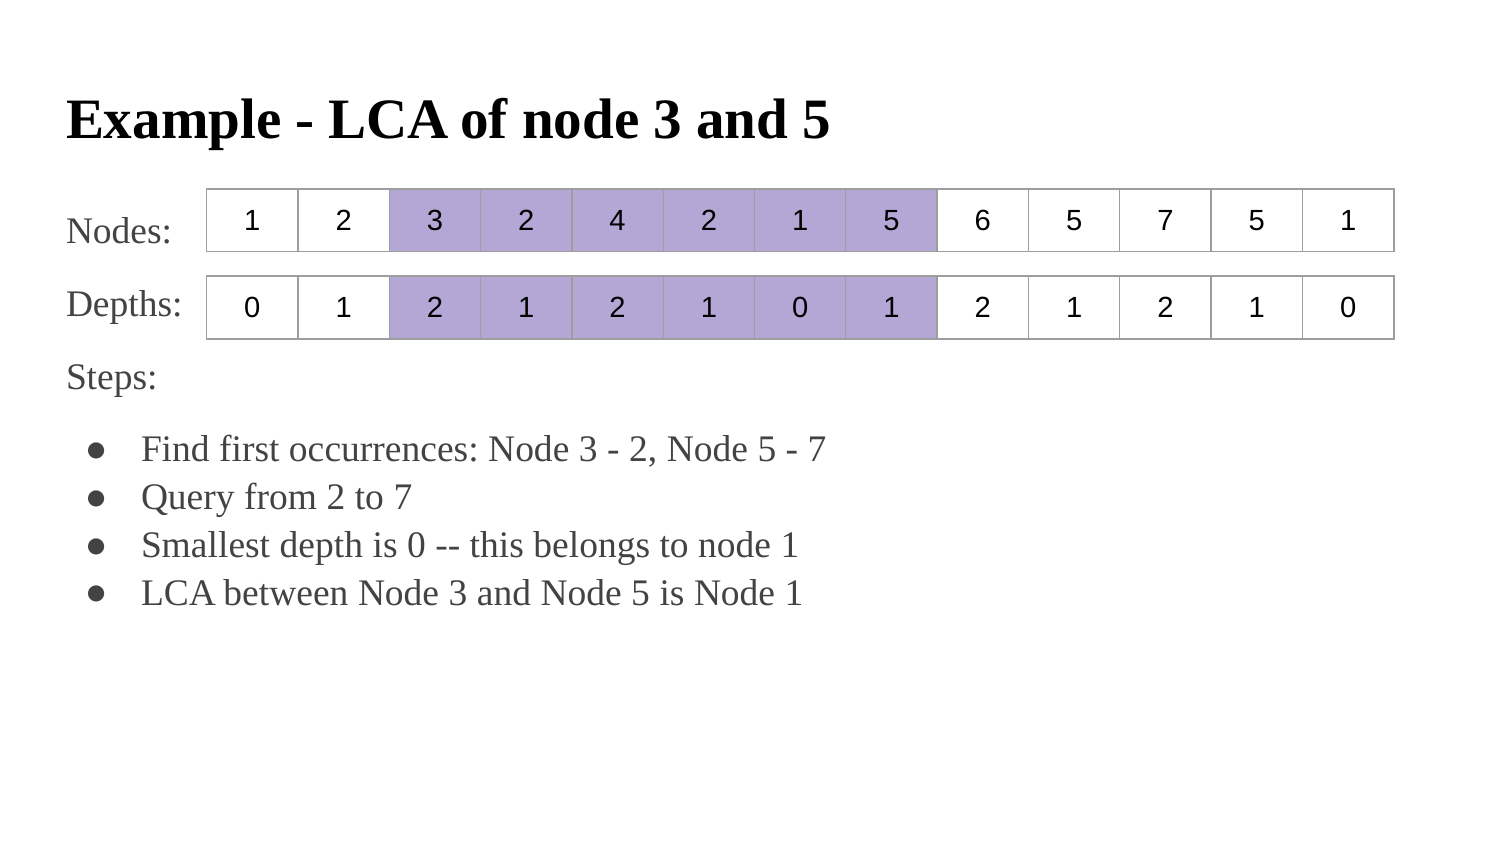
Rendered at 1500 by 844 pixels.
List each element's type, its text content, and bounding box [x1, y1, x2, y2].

table_header 0 [207, 277, 297, 338]
table_header 1 [755, 190, 845, 251]
table_header 1 [664, 277, 754, 338]
table_header 5 [1212, 190, 1302, 251]
table_header 2 [481, 190, 571, 251]
table_header 1 [1303, 190, 1393, 251]
table_header 3 [390, 190, 480, 251]
table_header 2 [299, 190, 389, 251]
table_header 1 [1029, 277, 1119, 338]
table_header 6 [938, 190, 1028, 251]
list Nodes: Depths: Steps: Find first occurrences: Node 3 - 2, Node 5 - 7 Query from 2 to 7 Smallest depth is 0 -- this belongs to node 1 LCA between Node 3 and Node 5 is Node 1 [51, 189, 1449, 750]
table_header 4 [573, 190, 663, 251]
title Example - LCA of node 3 and 5 [51, 72, 1449, 167]
table_header 5 [1029, 190, 1119, 251]
table_header 0 [755, 277, 845, 338]
table_header 1 [481, 277, 571, 338]
table_header 1 [299, 277, 389, 338]
table_header 2 [664, 190, 754, 251]
table_header 1 [1212, 277, 1302, 338]
table_header 2 [938, 277, 1028, 338]
table_header 5 [846, 190, 936, 251]
table_header 7 [1120, 190, 1210, 251]
table_header 0 [1303, 277, 1393, 338]
table_header 1 [846, 277, 936, 338]
table_header 2 [390, 277, 480, 338]
table_header 2 [573, 277, 663, 338]
table_header 2 [1120, 277, 1210, 338]
table_header 1 [207, 190, 297, 251]
